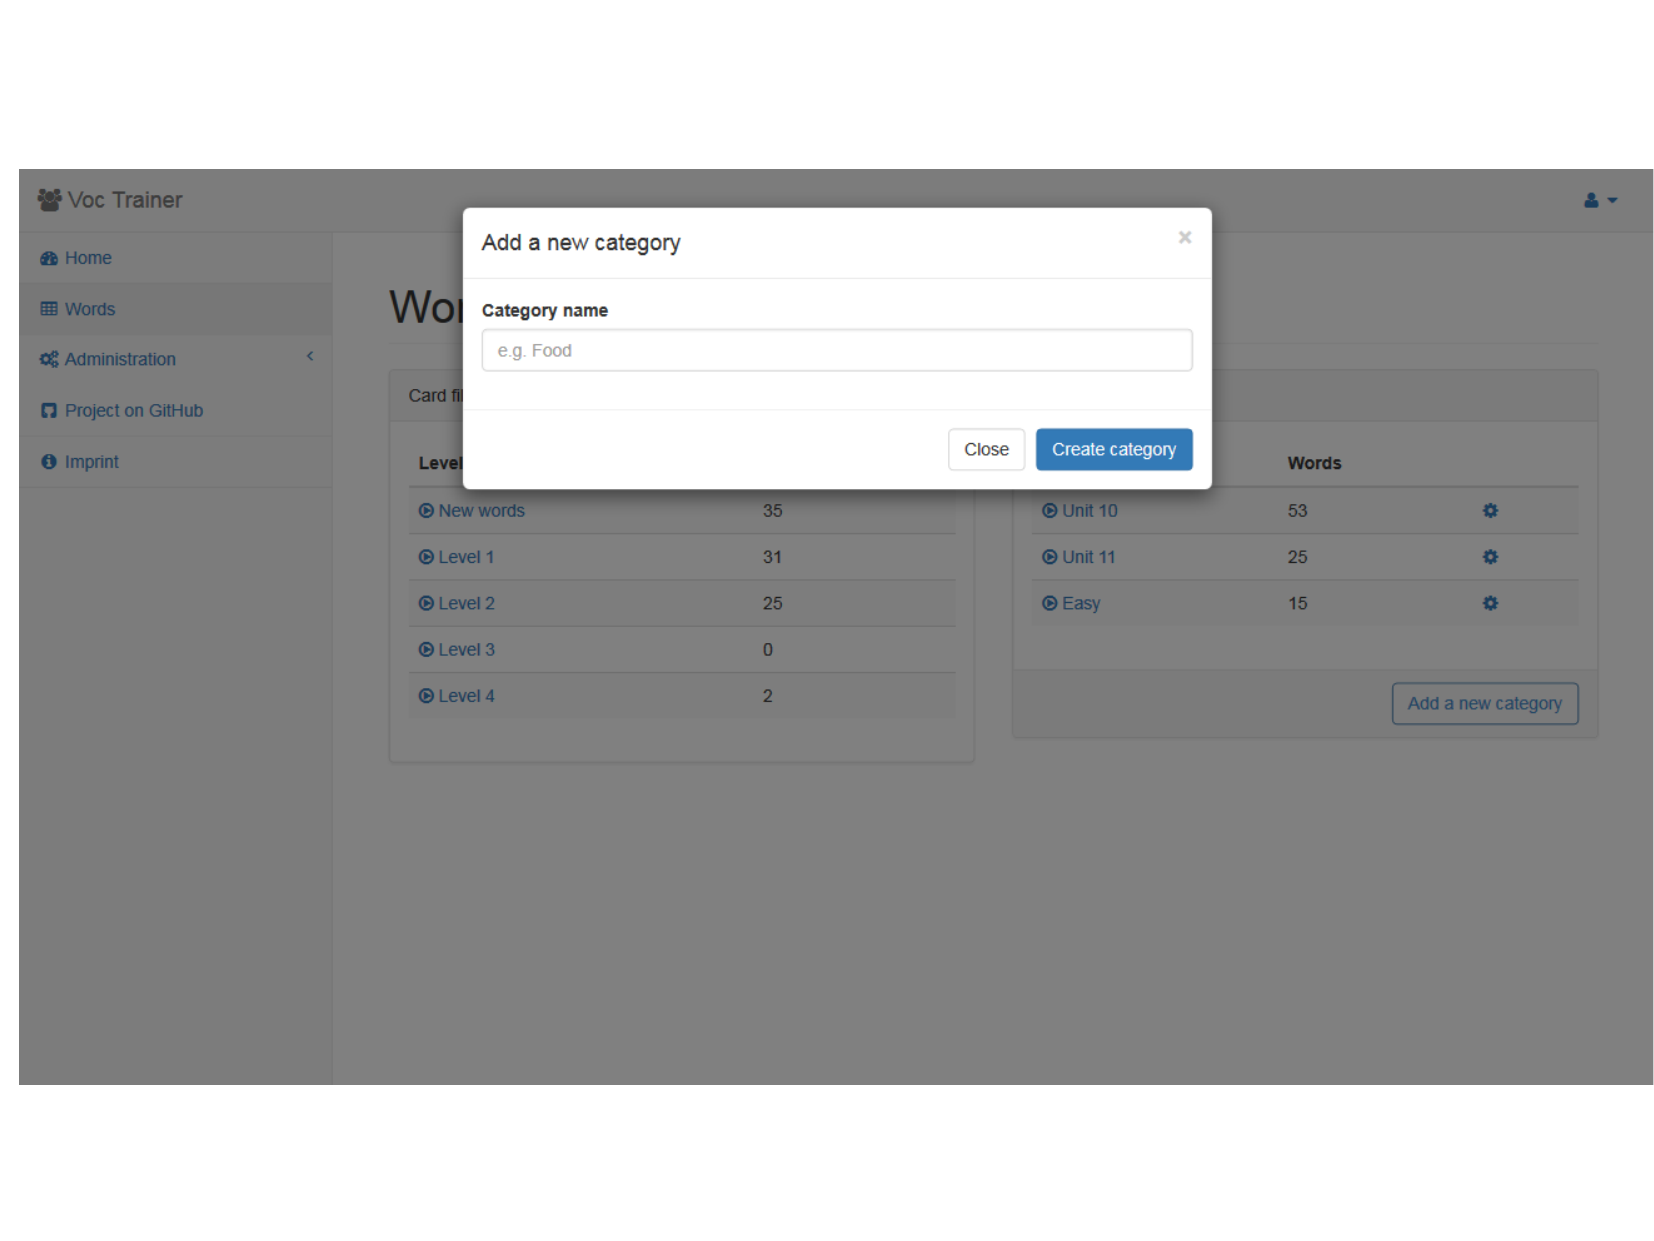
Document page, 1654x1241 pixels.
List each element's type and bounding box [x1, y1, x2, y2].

picture [19, 169, 1654, 1085]
